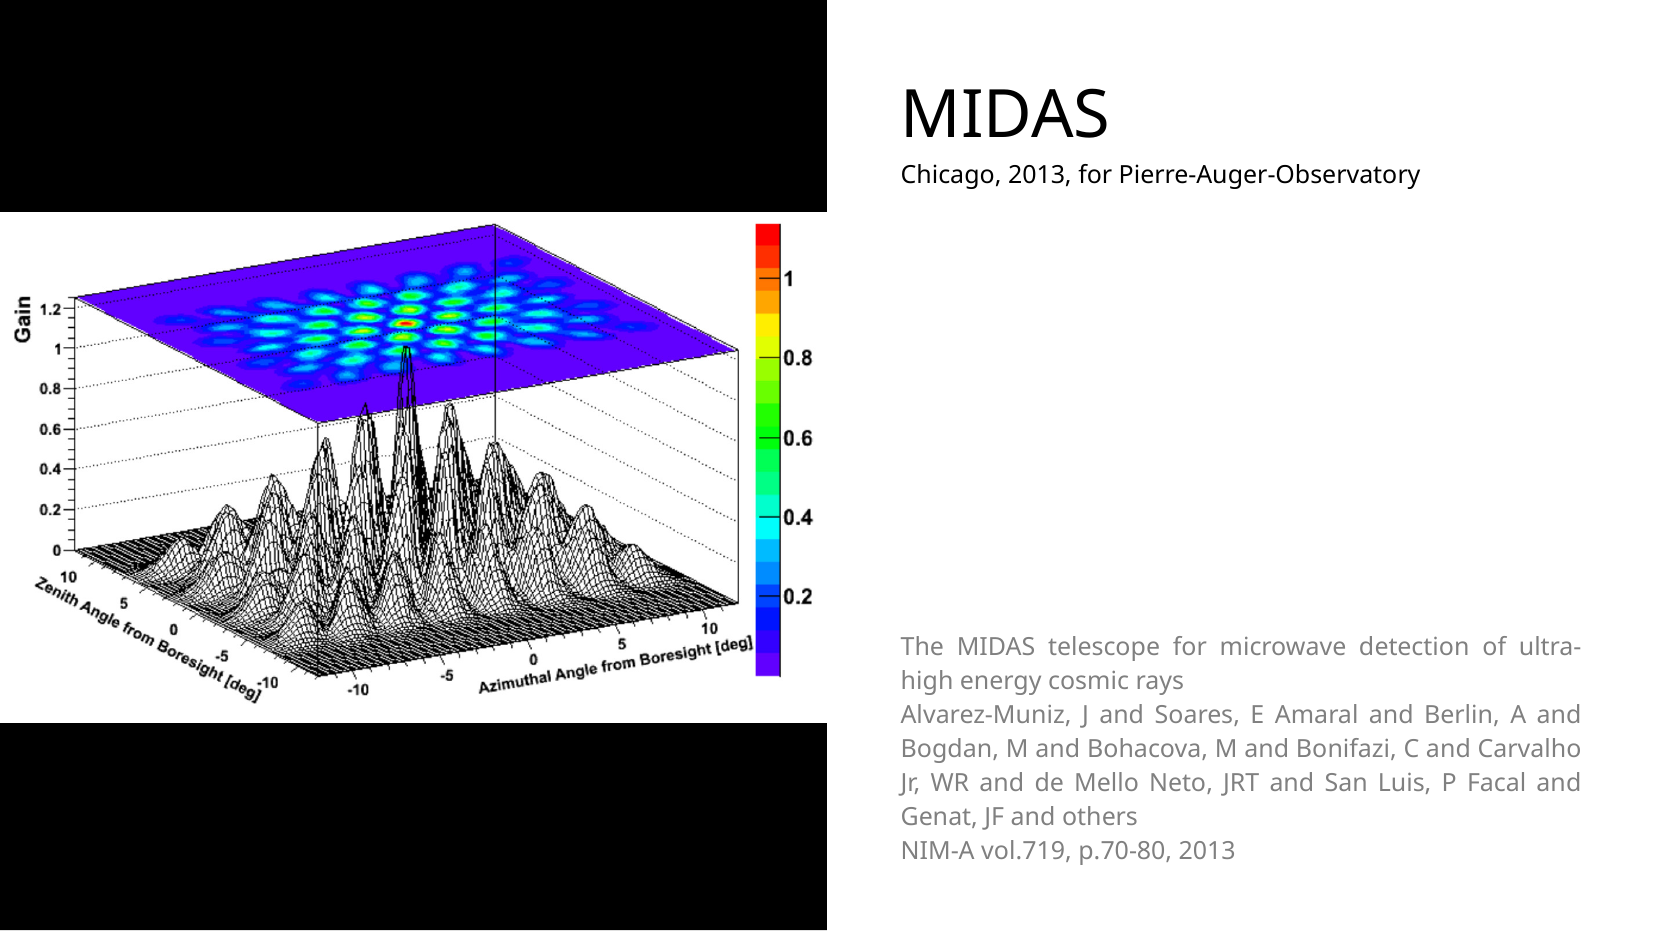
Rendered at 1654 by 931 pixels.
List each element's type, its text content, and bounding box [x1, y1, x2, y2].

picture [0, 212, 827, 723]
text_box [0, 723, 827, 931]
text_box [0, 0, 827, 212]
text_box The MIDAS telescope for microwave detection of ultra-high energy cosmic rays Alvarez-Muniz, J and Soares, E Amaral and Berlin, A and Bogdan, M and Bohacova, M and Bonifazi, C and Carvalho Jr, WR and de Mello Neto, JRT and San Luis, P Facal and Genat, JF and others NIM-A vol.719, p.70-80, 2013 [885, 621, 1598, 929]
text_box MIDAS Chicago, 2013, for Pierre-Auger-Observatory [885, 59, 1574, 241]
